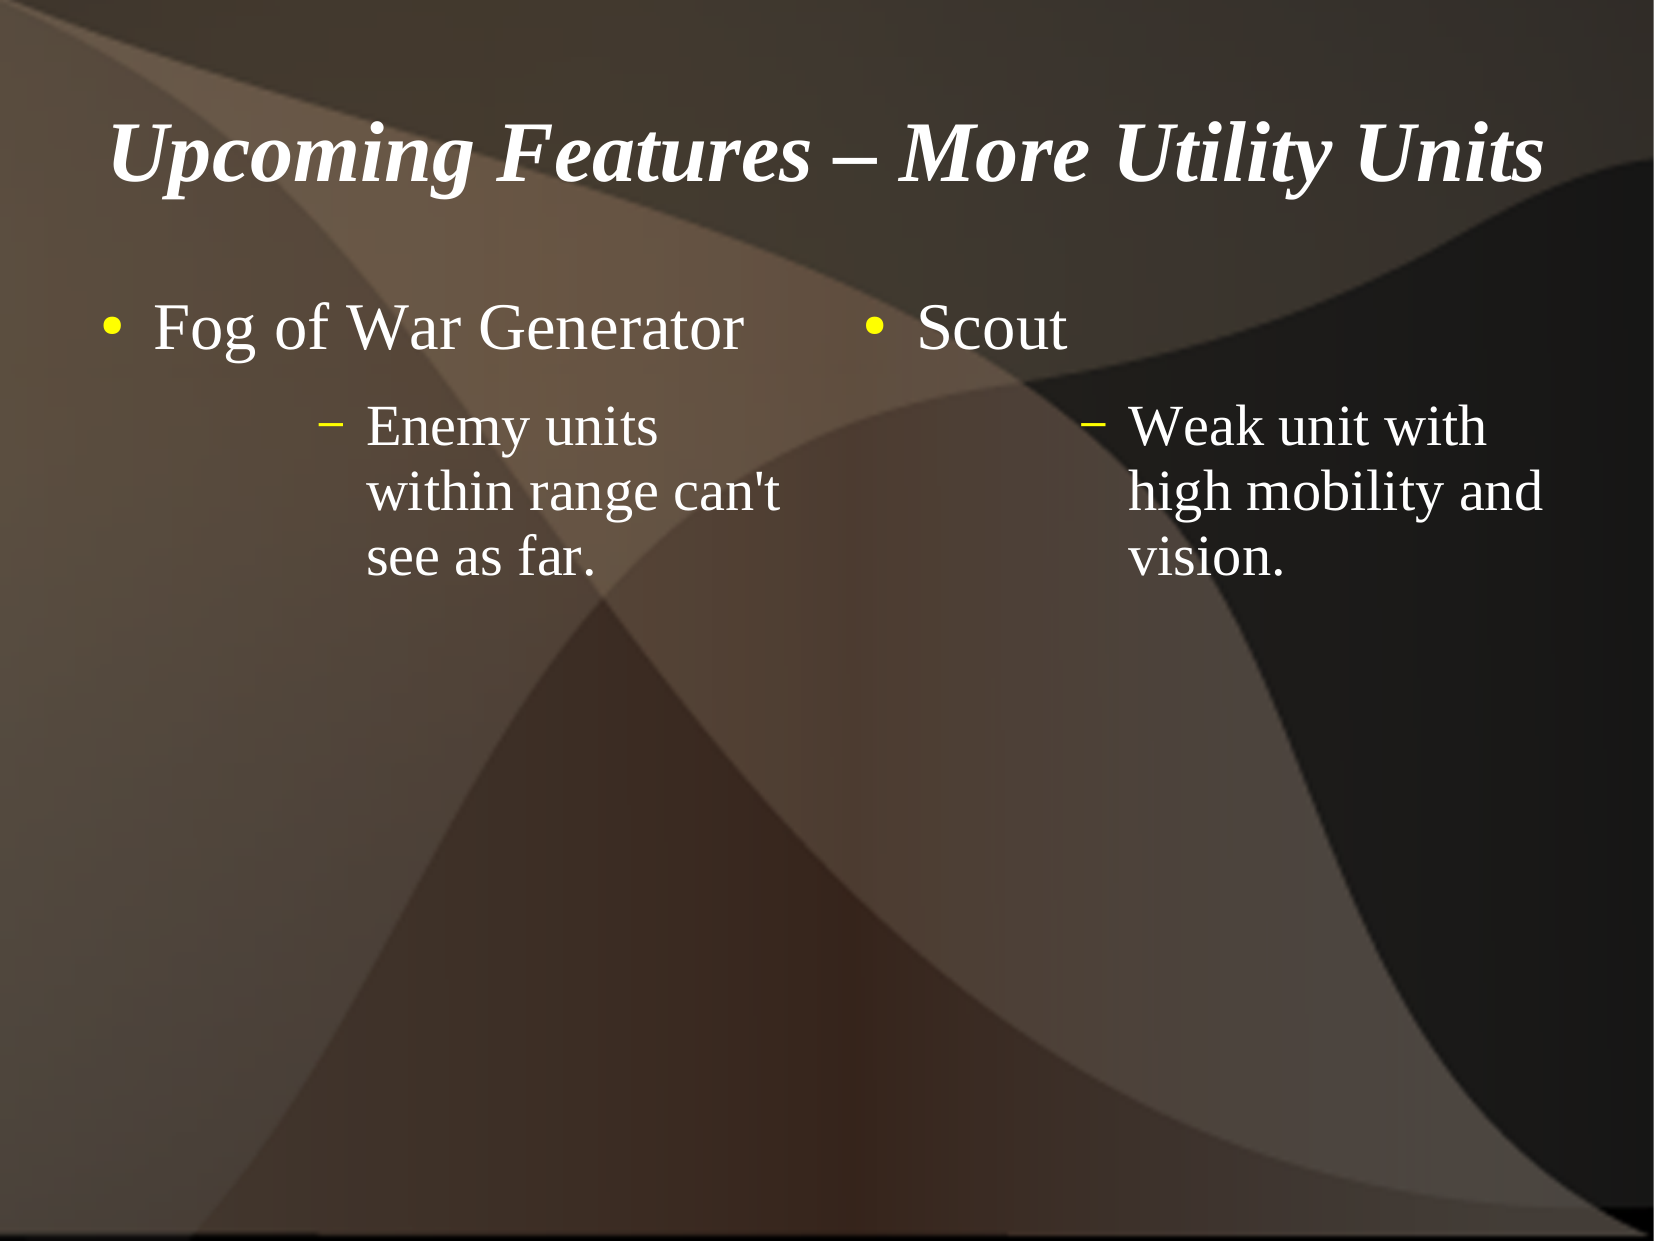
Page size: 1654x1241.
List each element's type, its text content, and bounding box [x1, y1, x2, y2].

picture [0, 0, 1654, 1241]
list Fog of War Generator Enemy units within range can't see as far. [82, 290, 809, 634]
title Upcoming Features – More Utility Units [82, 49, 1571, 257]
list Scout Weak unit with high mobility and vision. [845, 290, 1572, 634]
